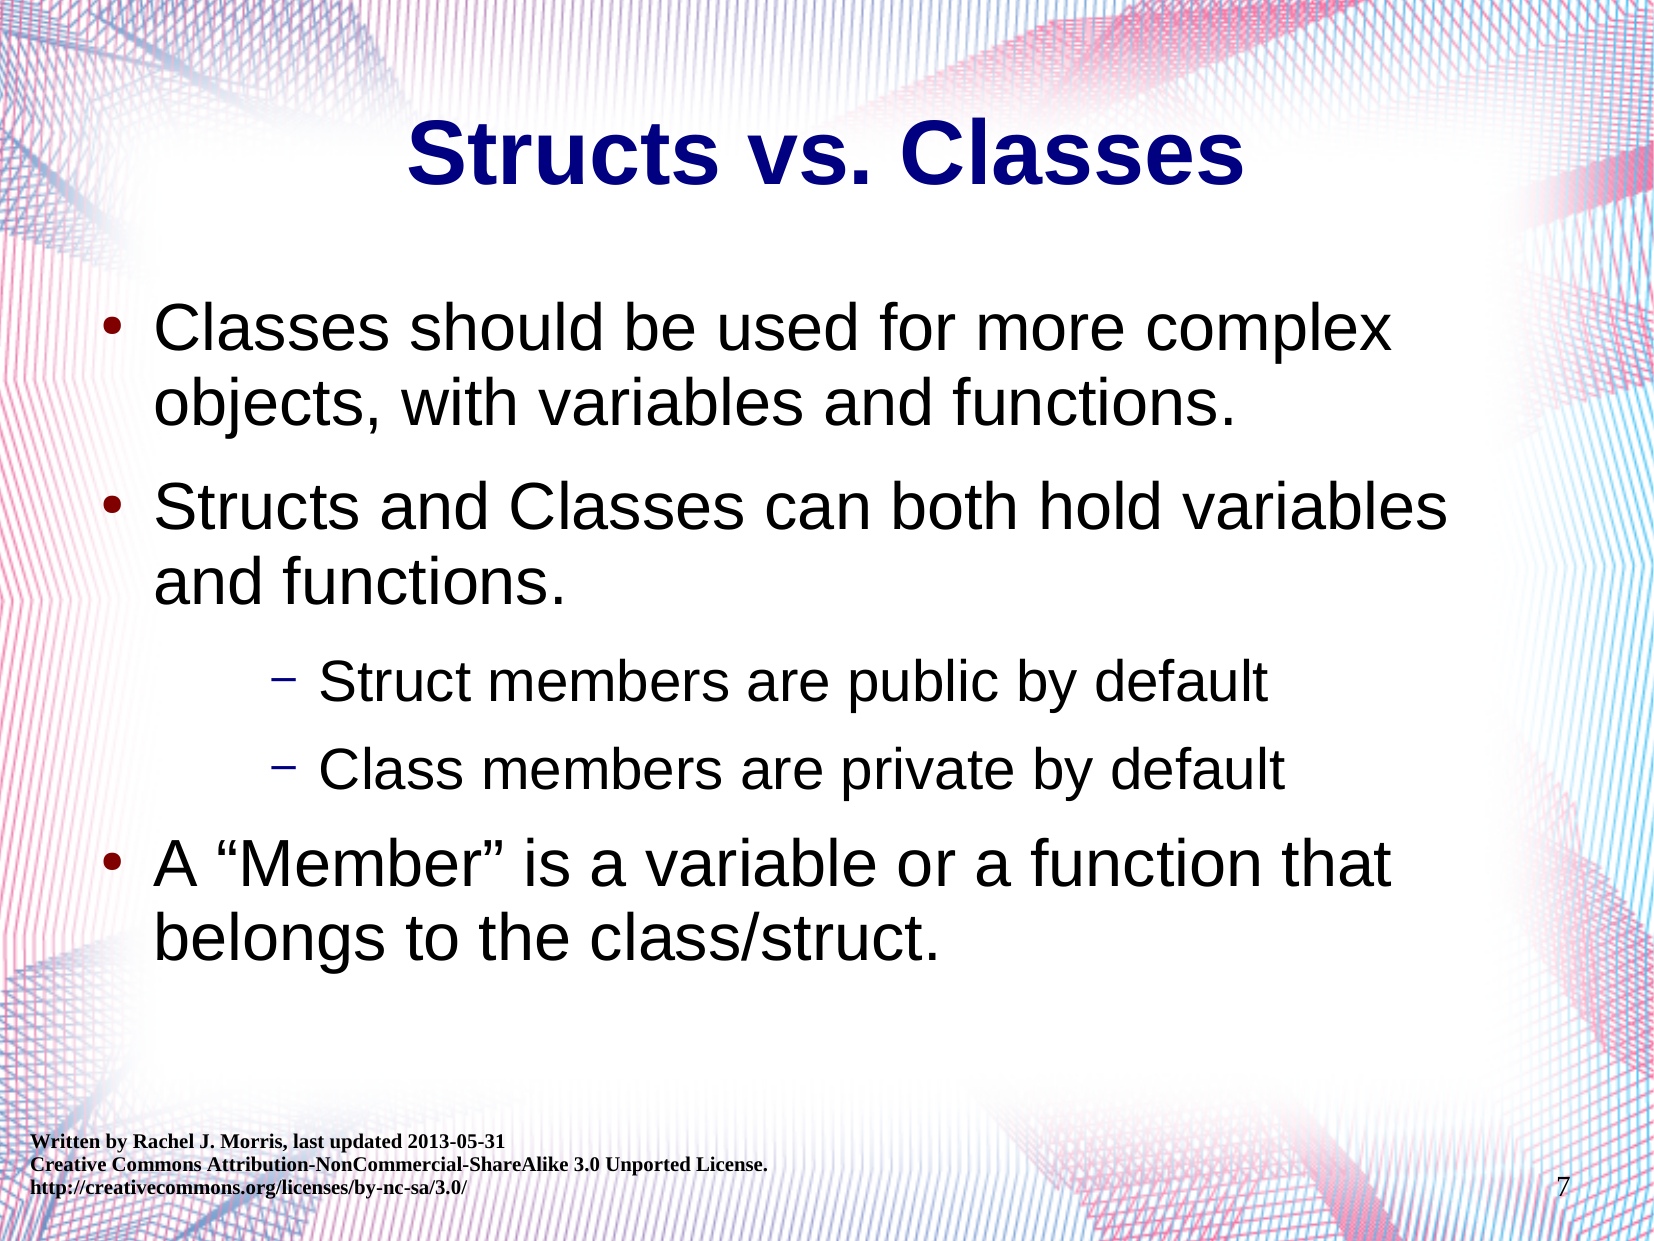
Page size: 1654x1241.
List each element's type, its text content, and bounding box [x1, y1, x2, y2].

title Structs vs. Classes [82, 49, 1571, 257]
list Classes should be used for more complex objects, with variables and functions. Structs and Classes can both hold variables and functions. Struct members are public by default Class members are private by default A “Member” is a variable or a function that belongs to the class/struct. [82, 290, 1571, 1010]
picture [0, 0, 1654, 1241]
